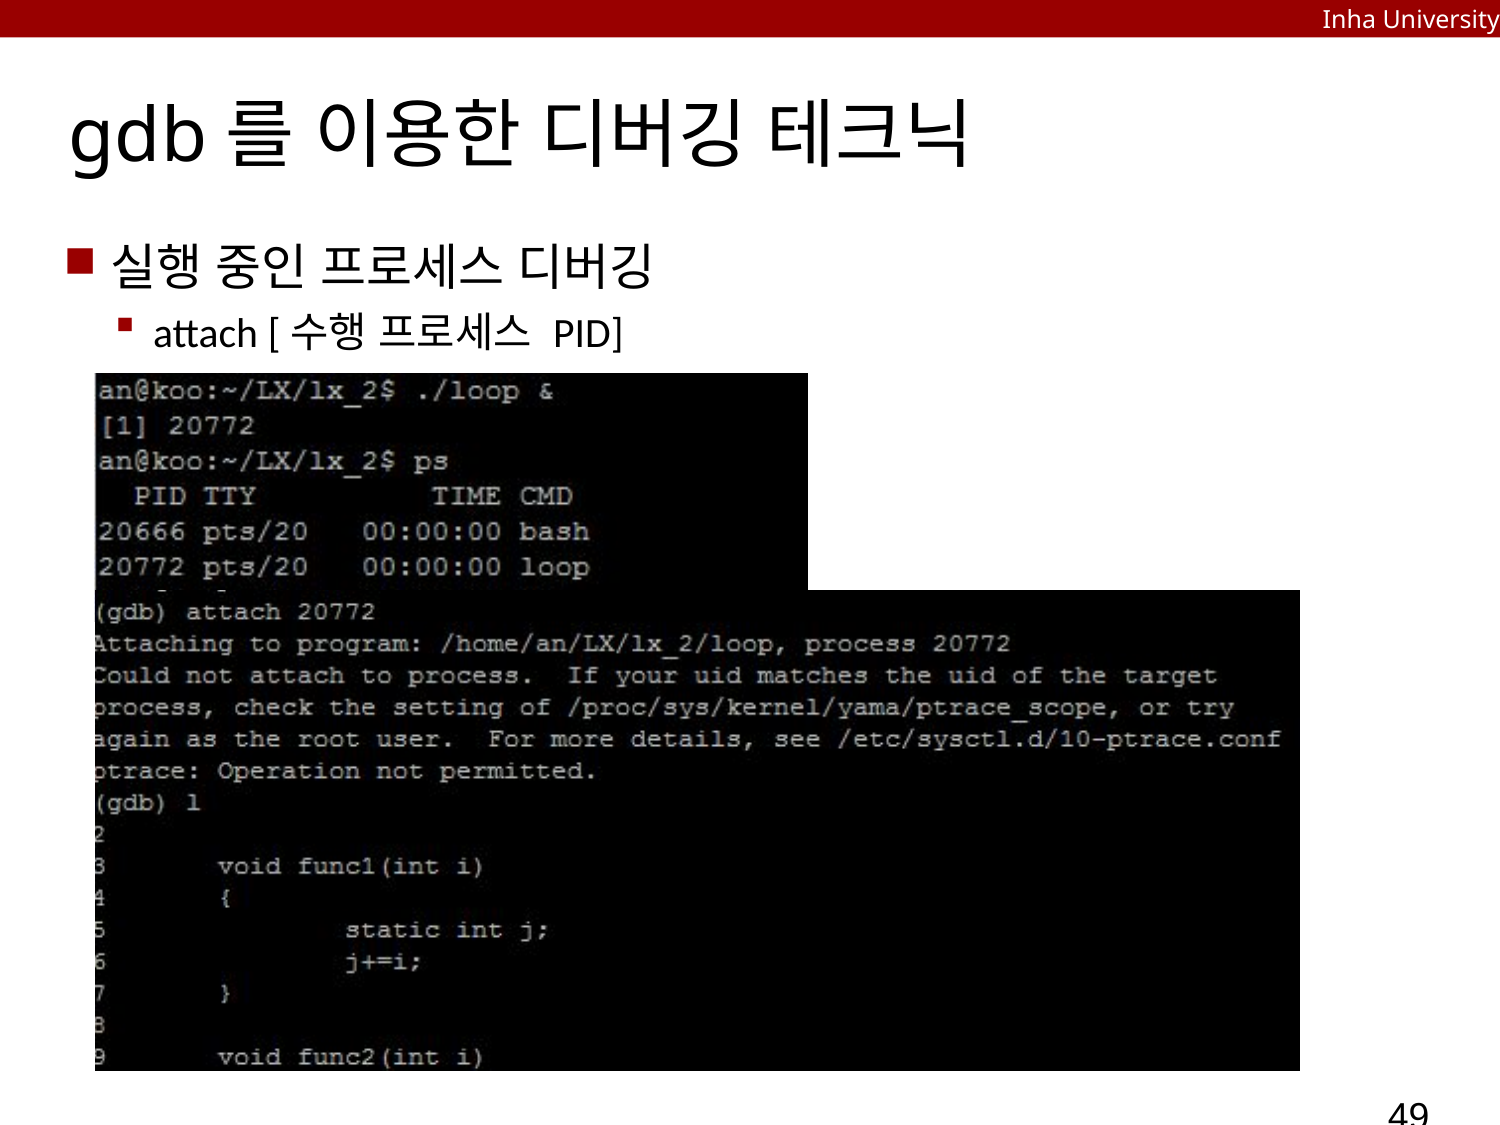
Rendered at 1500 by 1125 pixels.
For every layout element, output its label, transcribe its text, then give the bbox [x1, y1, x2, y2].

title gdb를 이용한 디버깅 테크닉 [62, 41, 1438, 221]
picture [94, 373, 1300, 1071]
list 실행 중인 프로세스 디버깅 attach [수행 프로세스 PID] [62, 229, 1438, 1050]
text_box Inha University [1322, 3, 1500, 33]
text_box [0, 0, 1500, 38]
